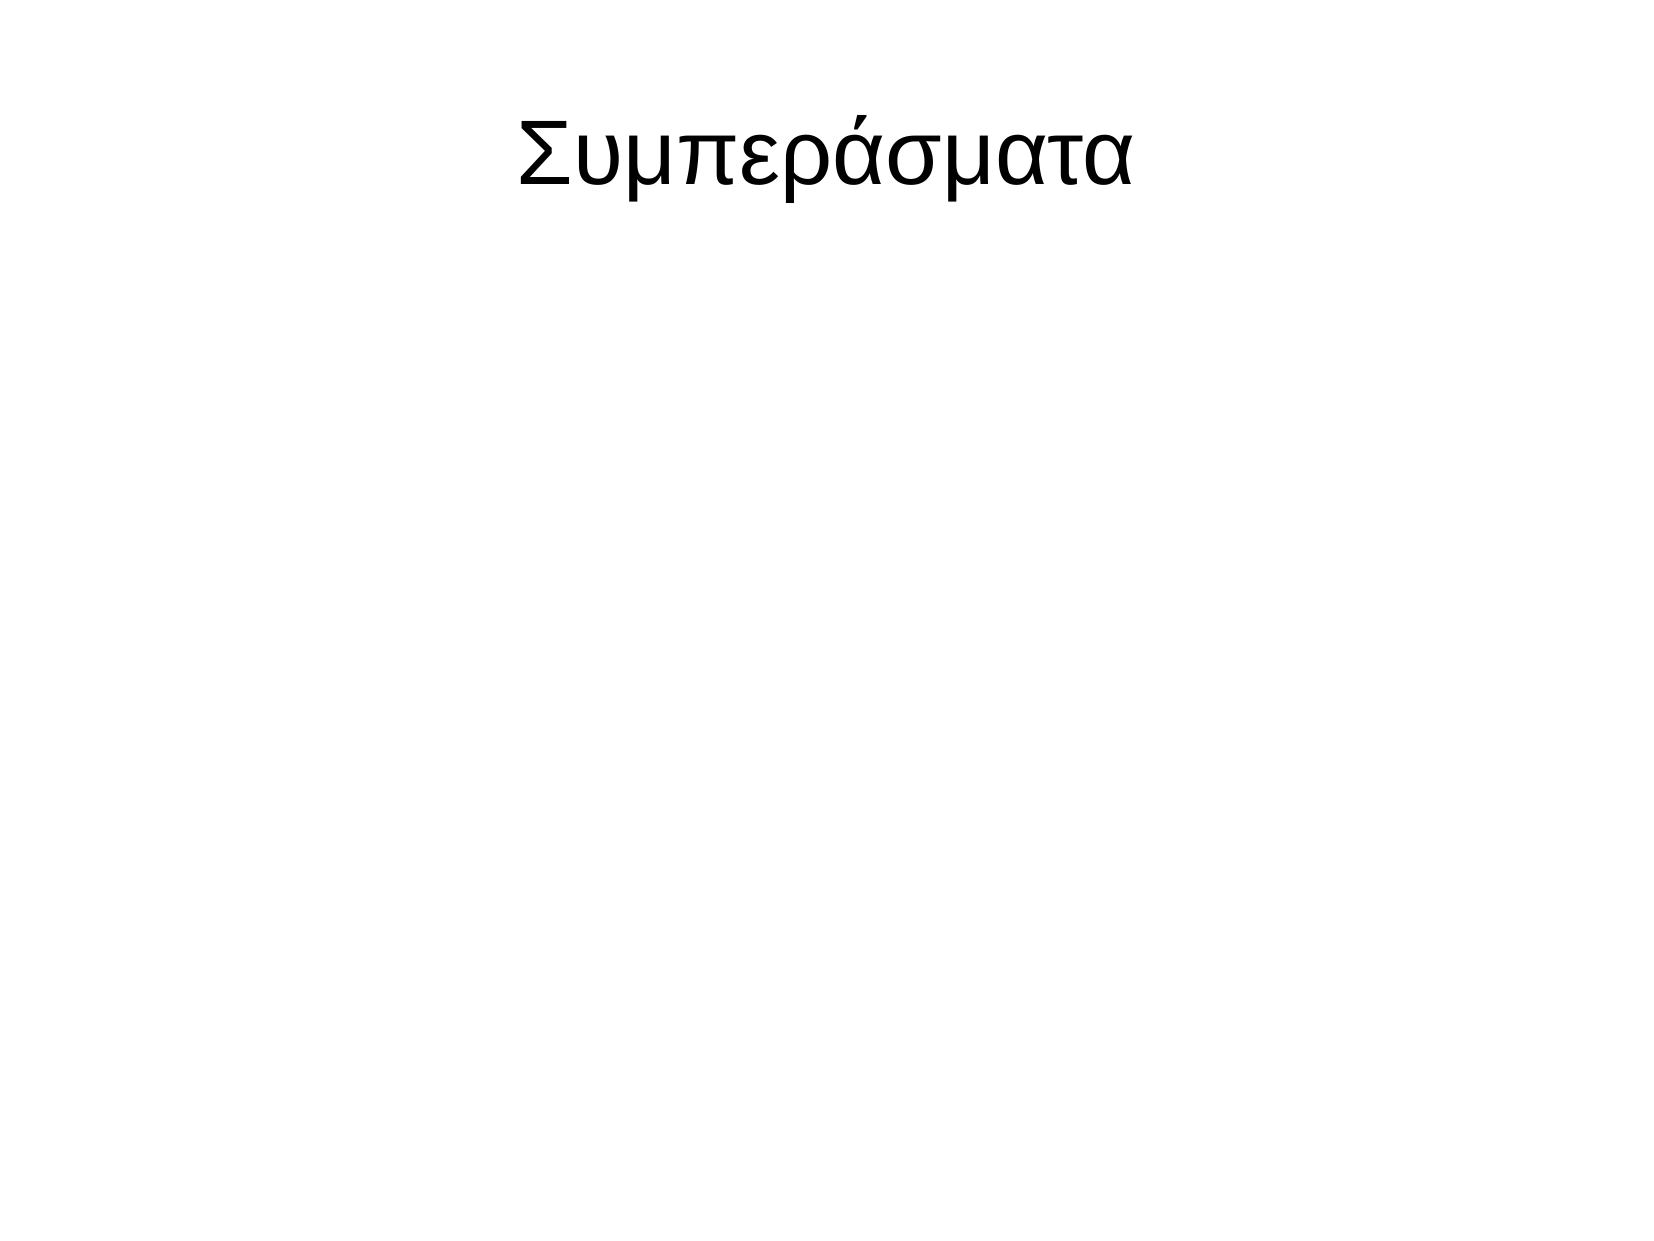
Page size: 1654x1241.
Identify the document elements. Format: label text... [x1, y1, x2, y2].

title Συμπεράσματα [82, 49, 1571, 257]
